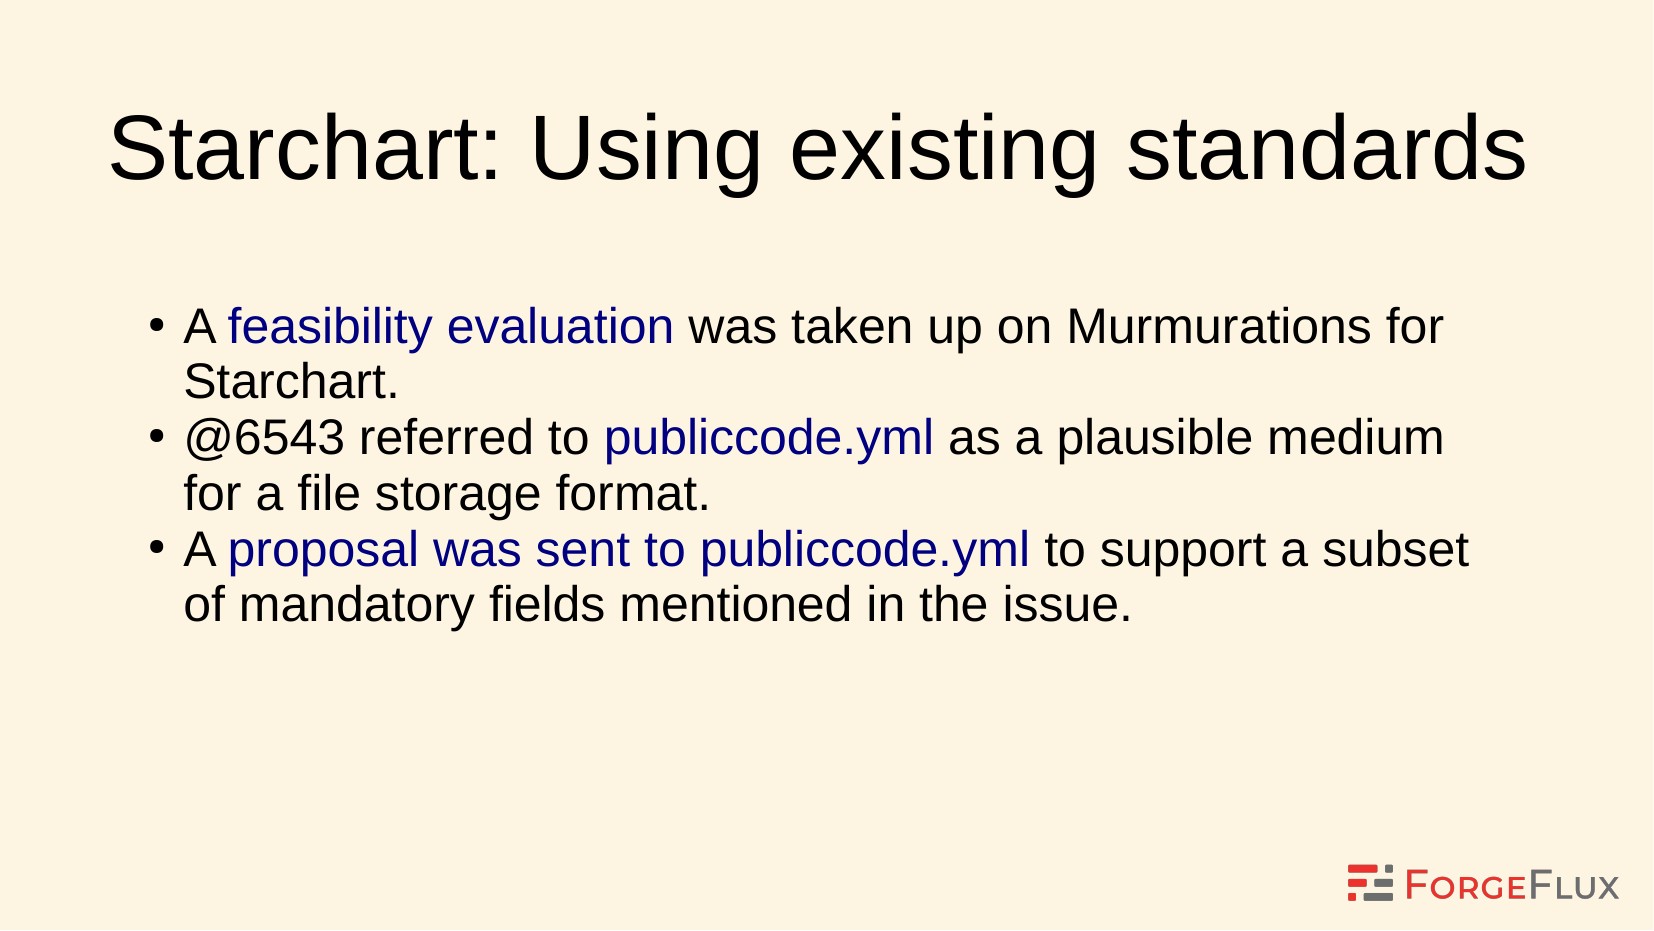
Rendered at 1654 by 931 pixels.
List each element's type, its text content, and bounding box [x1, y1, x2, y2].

picture [1317, 824, 1651, 931]
text_box A feasibility evaluation was taken up on Murmurations for Starchart. @6543 referred to publiccode.yml as a plausible medium for a file storage format. A proposal was sent to publiccode.yml to support a subset of mandatory fields mentioned in the issue. [133, 290, 1521, 640]
title Starchart: Using existing standards [75, 56, 1564, 240]
